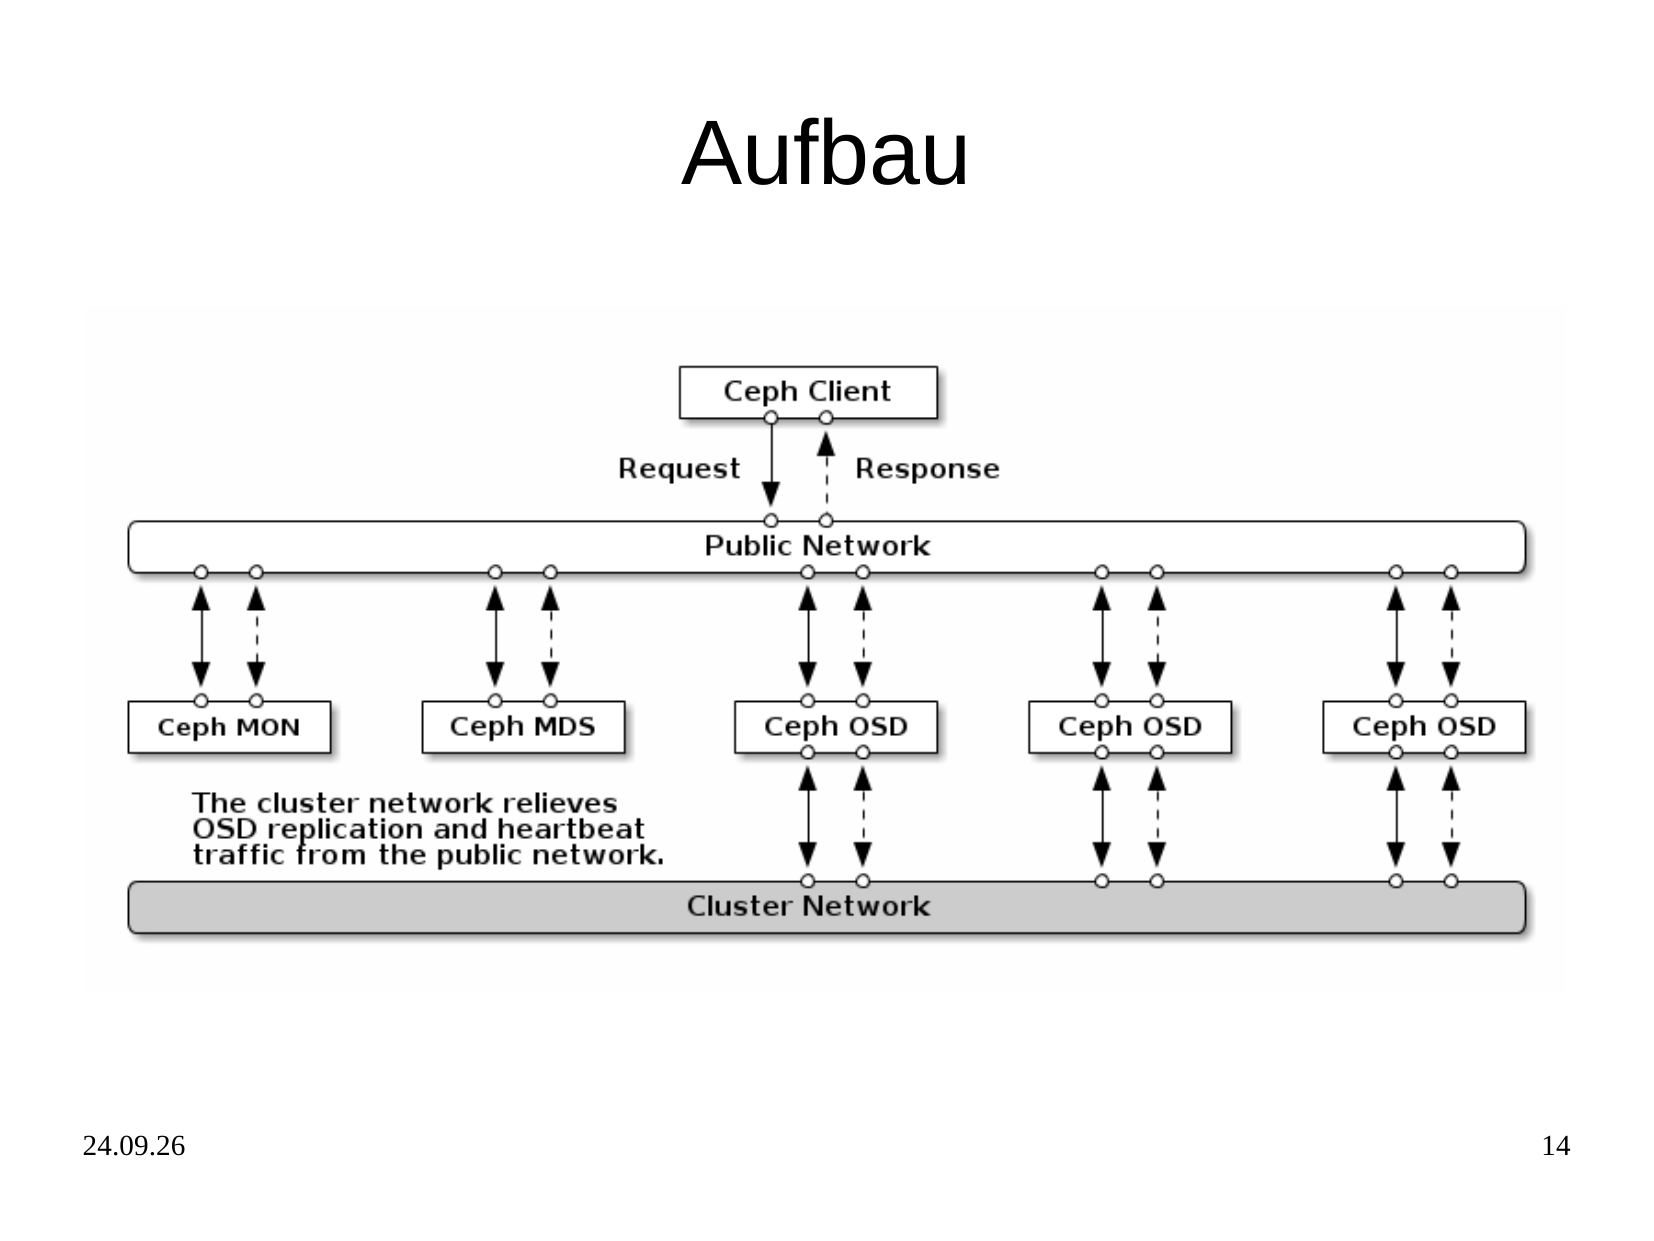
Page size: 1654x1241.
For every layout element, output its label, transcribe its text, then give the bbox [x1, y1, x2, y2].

title Aufbau [82, 49, 1571, 257]
picture [82, 302, 1571, 997]
